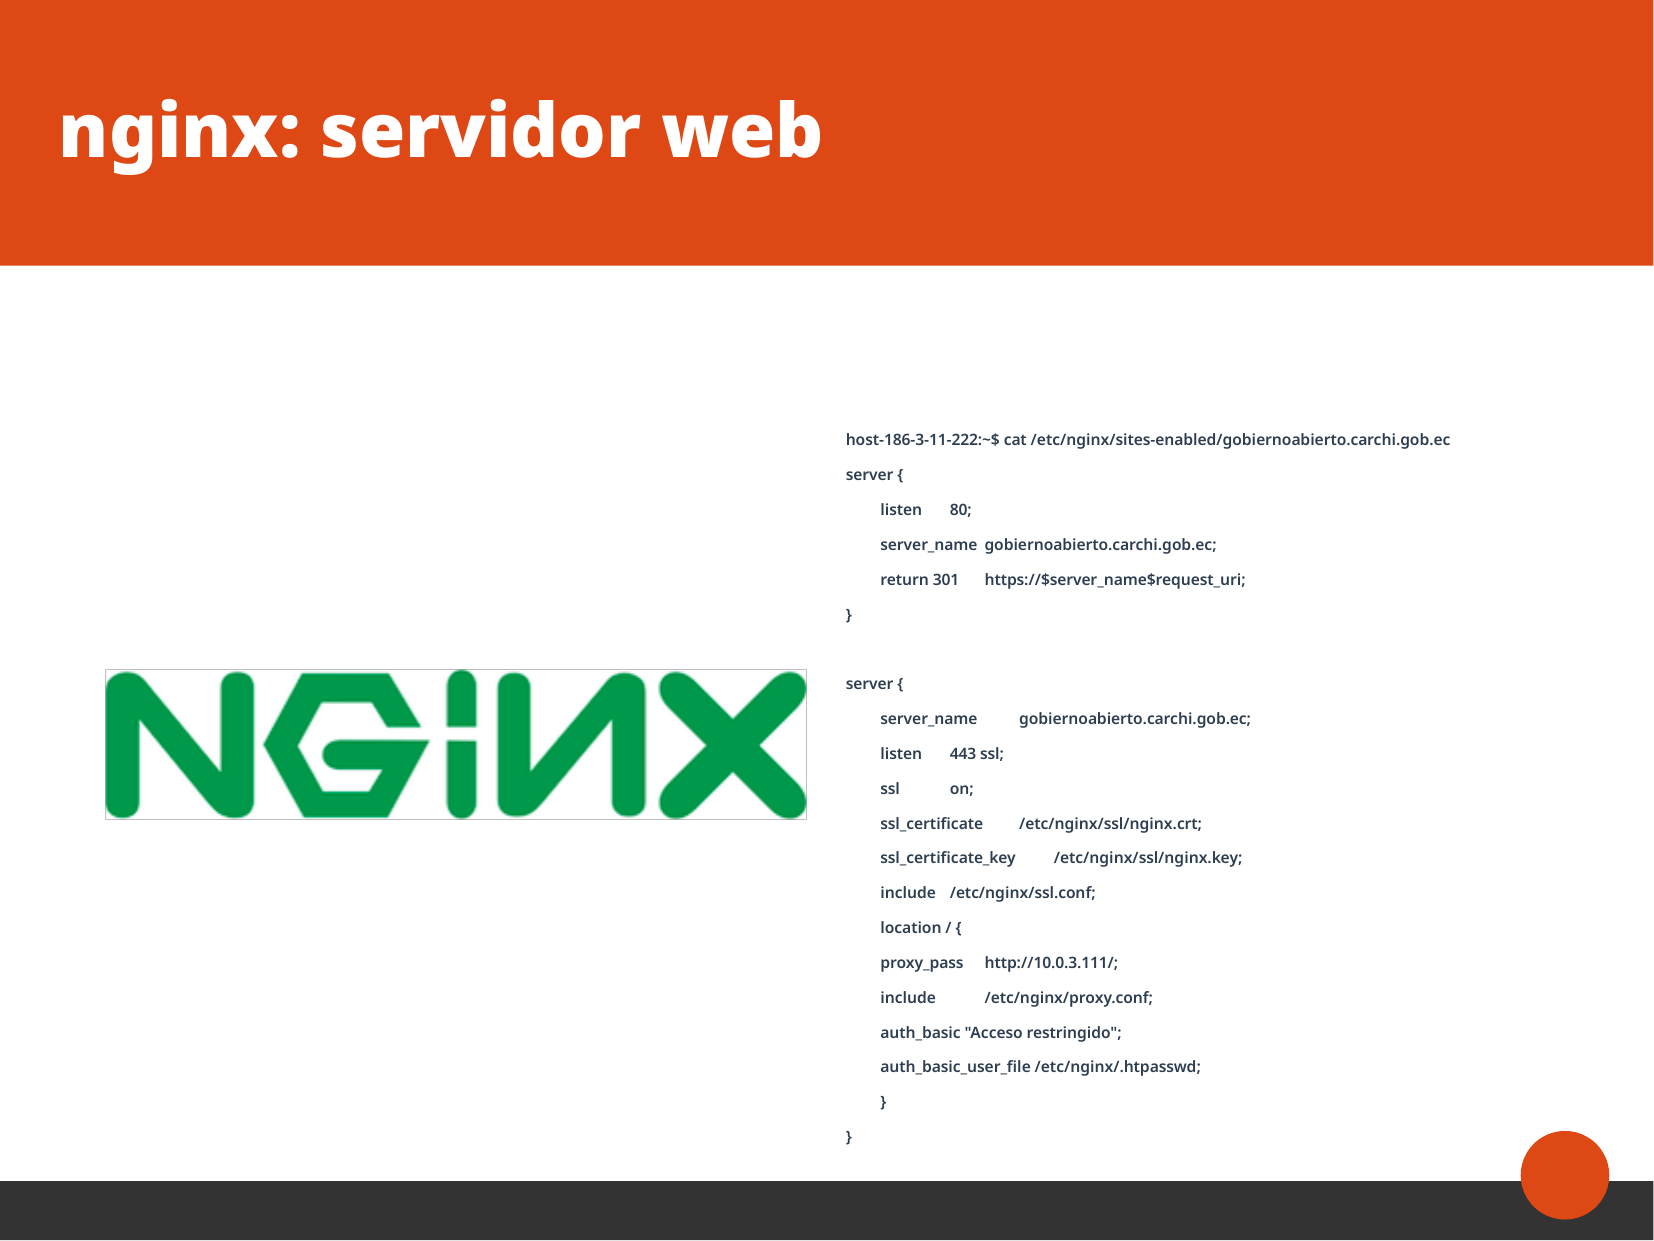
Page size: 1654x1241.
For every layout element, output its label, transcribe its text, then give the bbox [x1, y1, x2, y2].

picture [58, 648, 809, 829]
title nginx: servidor web [59, 49, 1595, 207]
list host-186-3-11-222:~$ cat /etc/nginx/sites-enabled/gobiernoabierto.carchi.gob.ec server { listen 80; server_name gobiernoabierto.carchi.gob.ec; return 301 https://$server_name$request_uri; } server { server_name gobiernoabierto.carchi.gob.ec; listen 443 ssl; ssl on; ssl_certificate /etc/nginx/ssl/nginx.crt; ssl_certificate_key /etc/nginx/ssl/nginx.key; include /etc/nginx/ssl.conf; location / { proxy_pass http://10.0.3.111/; include /etc/nginx/proxy.conf; auth_basic "Acceso restringido"; auth_basic_user_file /etc/nginx/.htpasswd; } } [845, 324, 1596, 1152]
